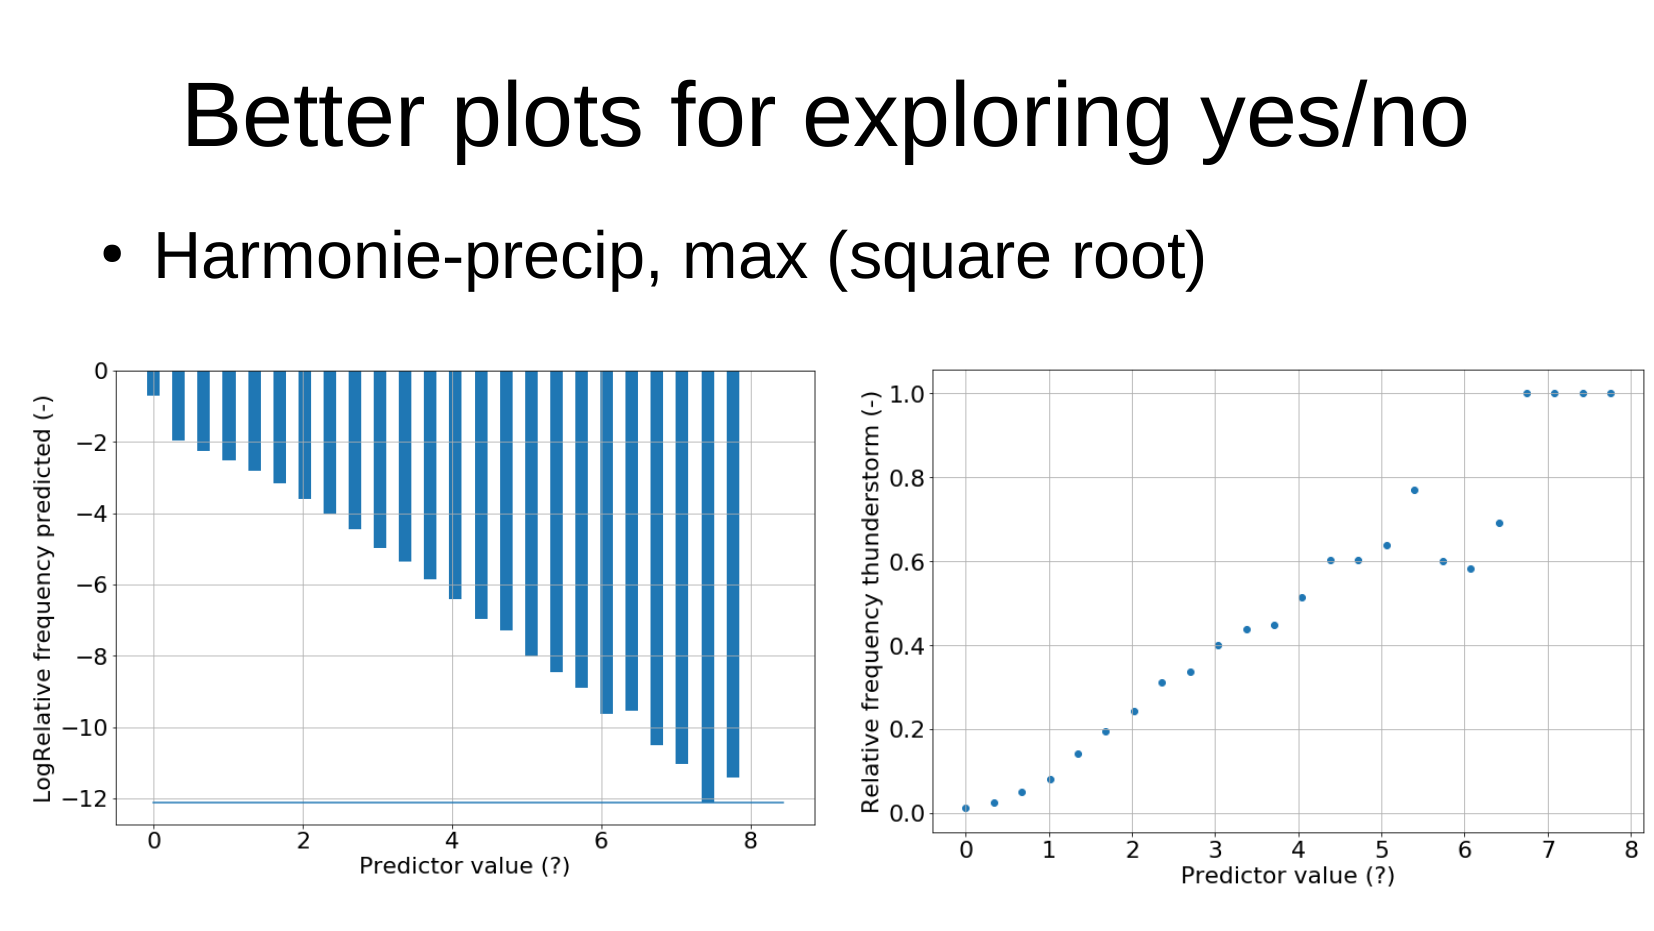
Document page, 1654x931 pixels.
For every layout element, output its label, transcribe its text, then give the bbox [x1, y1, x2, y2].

picture [27, 355, 826, 886]
title Better plots for exploring yes/no [82, 37, 1571, 193]
list Harmonie-precip, max (square root) [82, 217, 1571, 758]
picture [855, 359, 1654, 894]
